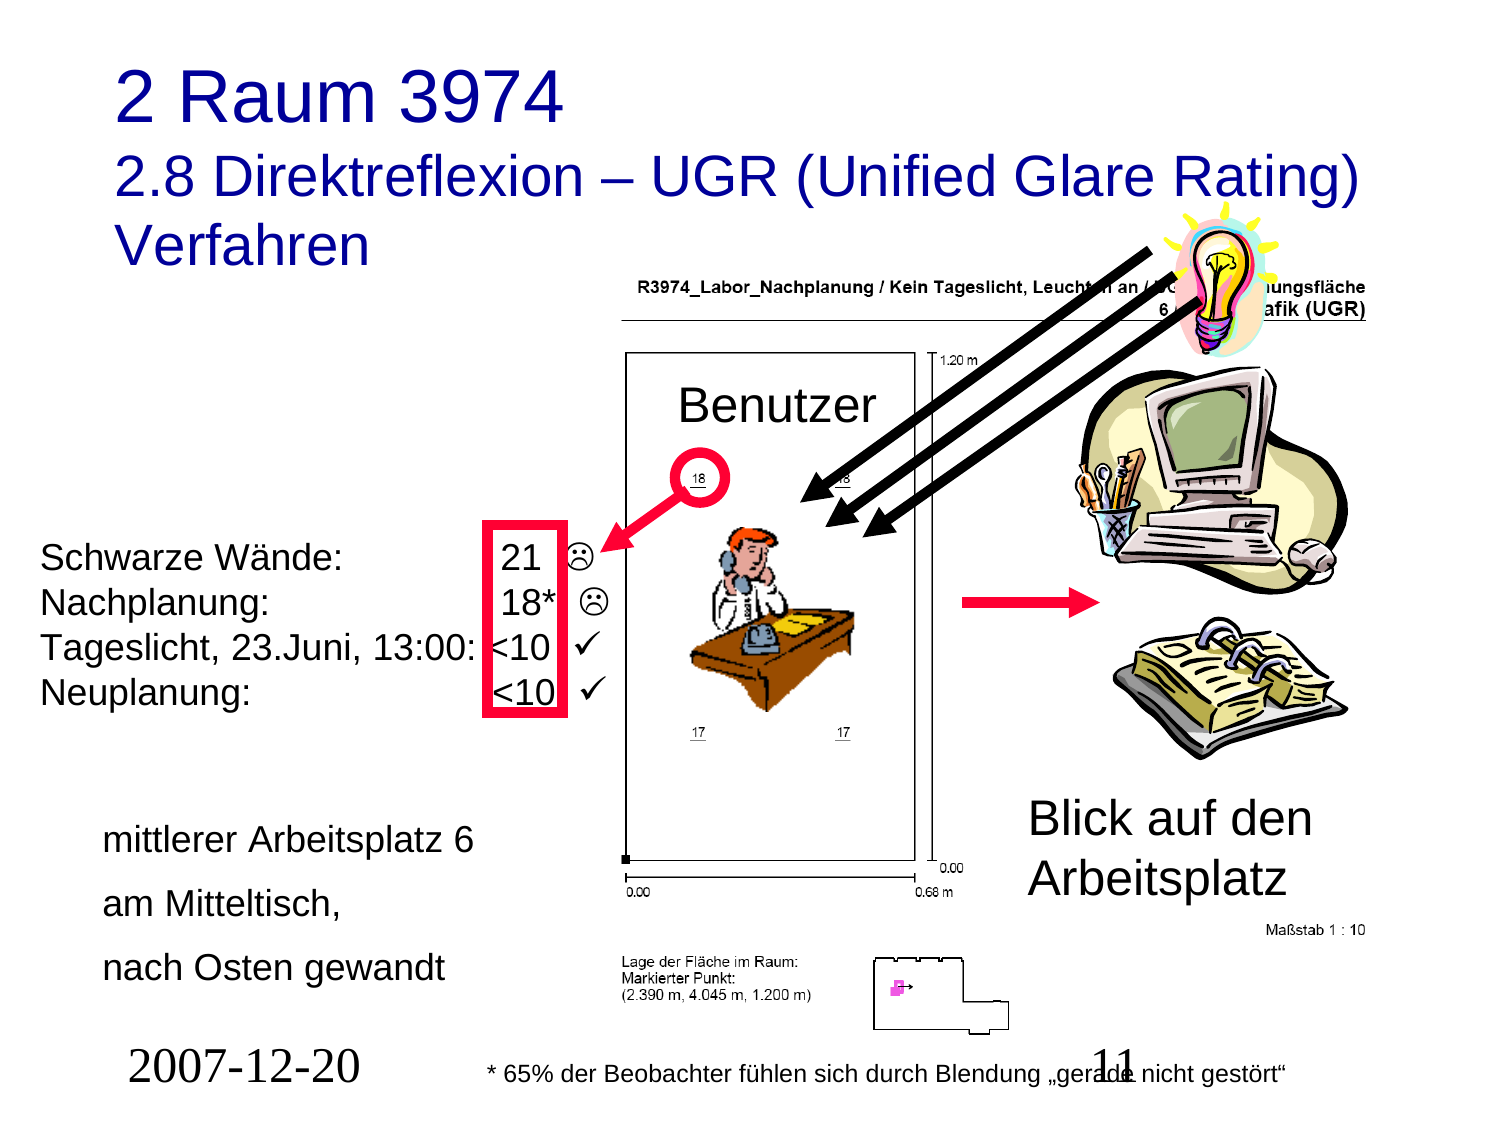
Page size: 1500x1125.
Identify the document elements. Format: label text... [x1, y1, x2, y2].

list Schwarze Wände: 21  Nachplanung: 18*  Tageslicht, 23.Juni, 13:00: <10  Neuplanung: <10  [24, 525, 612, 738]
picture [681, 458, 719, 497]
title 2 Raum 3974 2.8 Direktreflexion – UGR (Unified Glare Rating) Verfahren [99, 39, 1388, 286]
text_box Benutzer [662, 365, 893, 441]
text_box * 65% der Beobachter fühlen sich durch Blendung „gerade nicht gestört“ [472, 1050, 1311, 1096]
list Schwarze Wände: 21  Nachplanung: 18*  Tageslicht, 23.Juni, 13:00: <10  Neuplanung: <10  [493, 530, 557, 707]
picture [612, 200, 1371, 1039]
text_box Blick auf den Arbeitsplatz [1012, 777, 1329, 913]
text_box mittlerer Arbeitsplatz 6 am Mitteltisch, nach Osten gewandt [87, 812, 500, 997]
